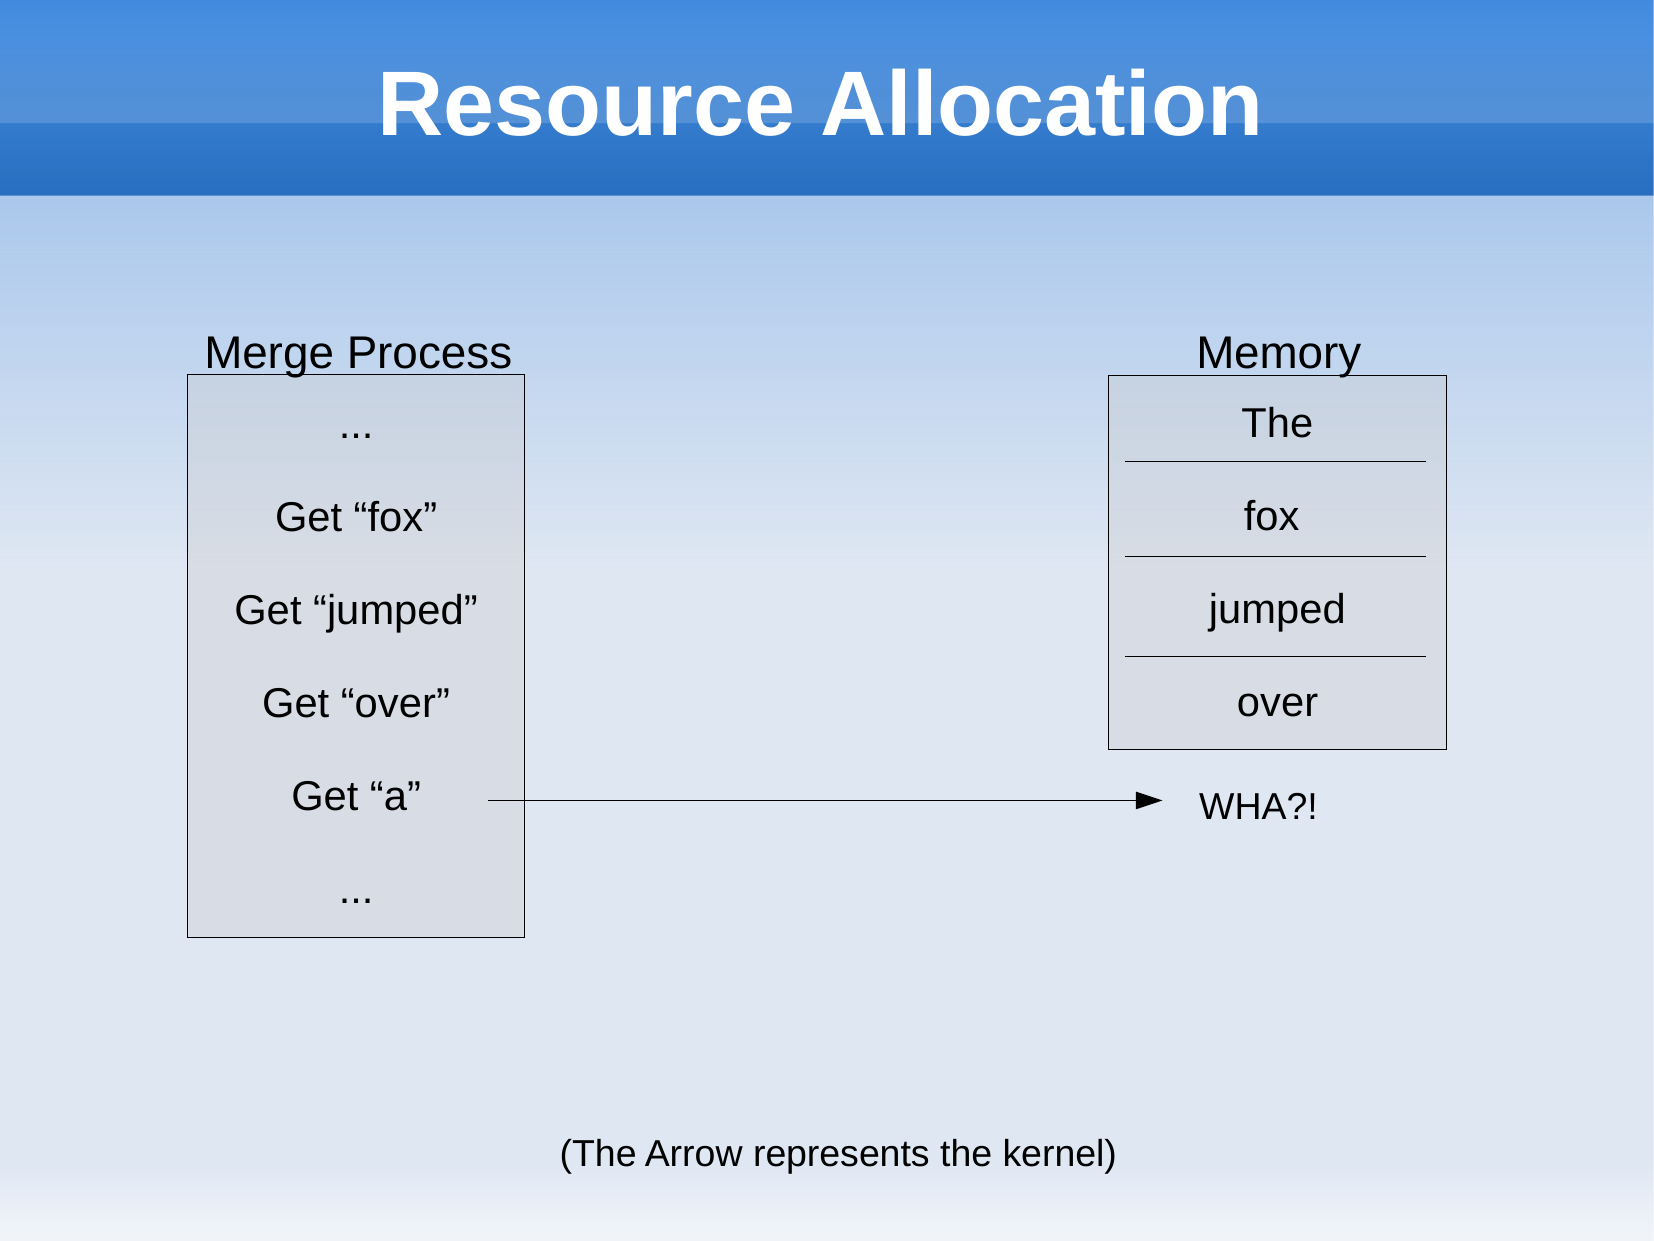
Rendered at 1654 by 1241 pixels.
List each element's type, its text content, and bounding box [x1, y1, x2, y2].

text_box ... Get “fox” Get “jumped” Get “over” Get “a” ... [187, 374, 525, 938]
title Resource Allocation [76, 7, 1565, 200]
text_box (The Arrow represents the kernel) [544, 1125, 1134, 1182]
picture [0, 0, 1654, 1241]
text_box WHA?! [1184, 777, 1343, 835]
text_box Memory [1181, 319, 1377, 386]
text_box Merge Process [189, 319, 528, 386]
text_box The fox jumped over [1108, 375, 1447, 750]
